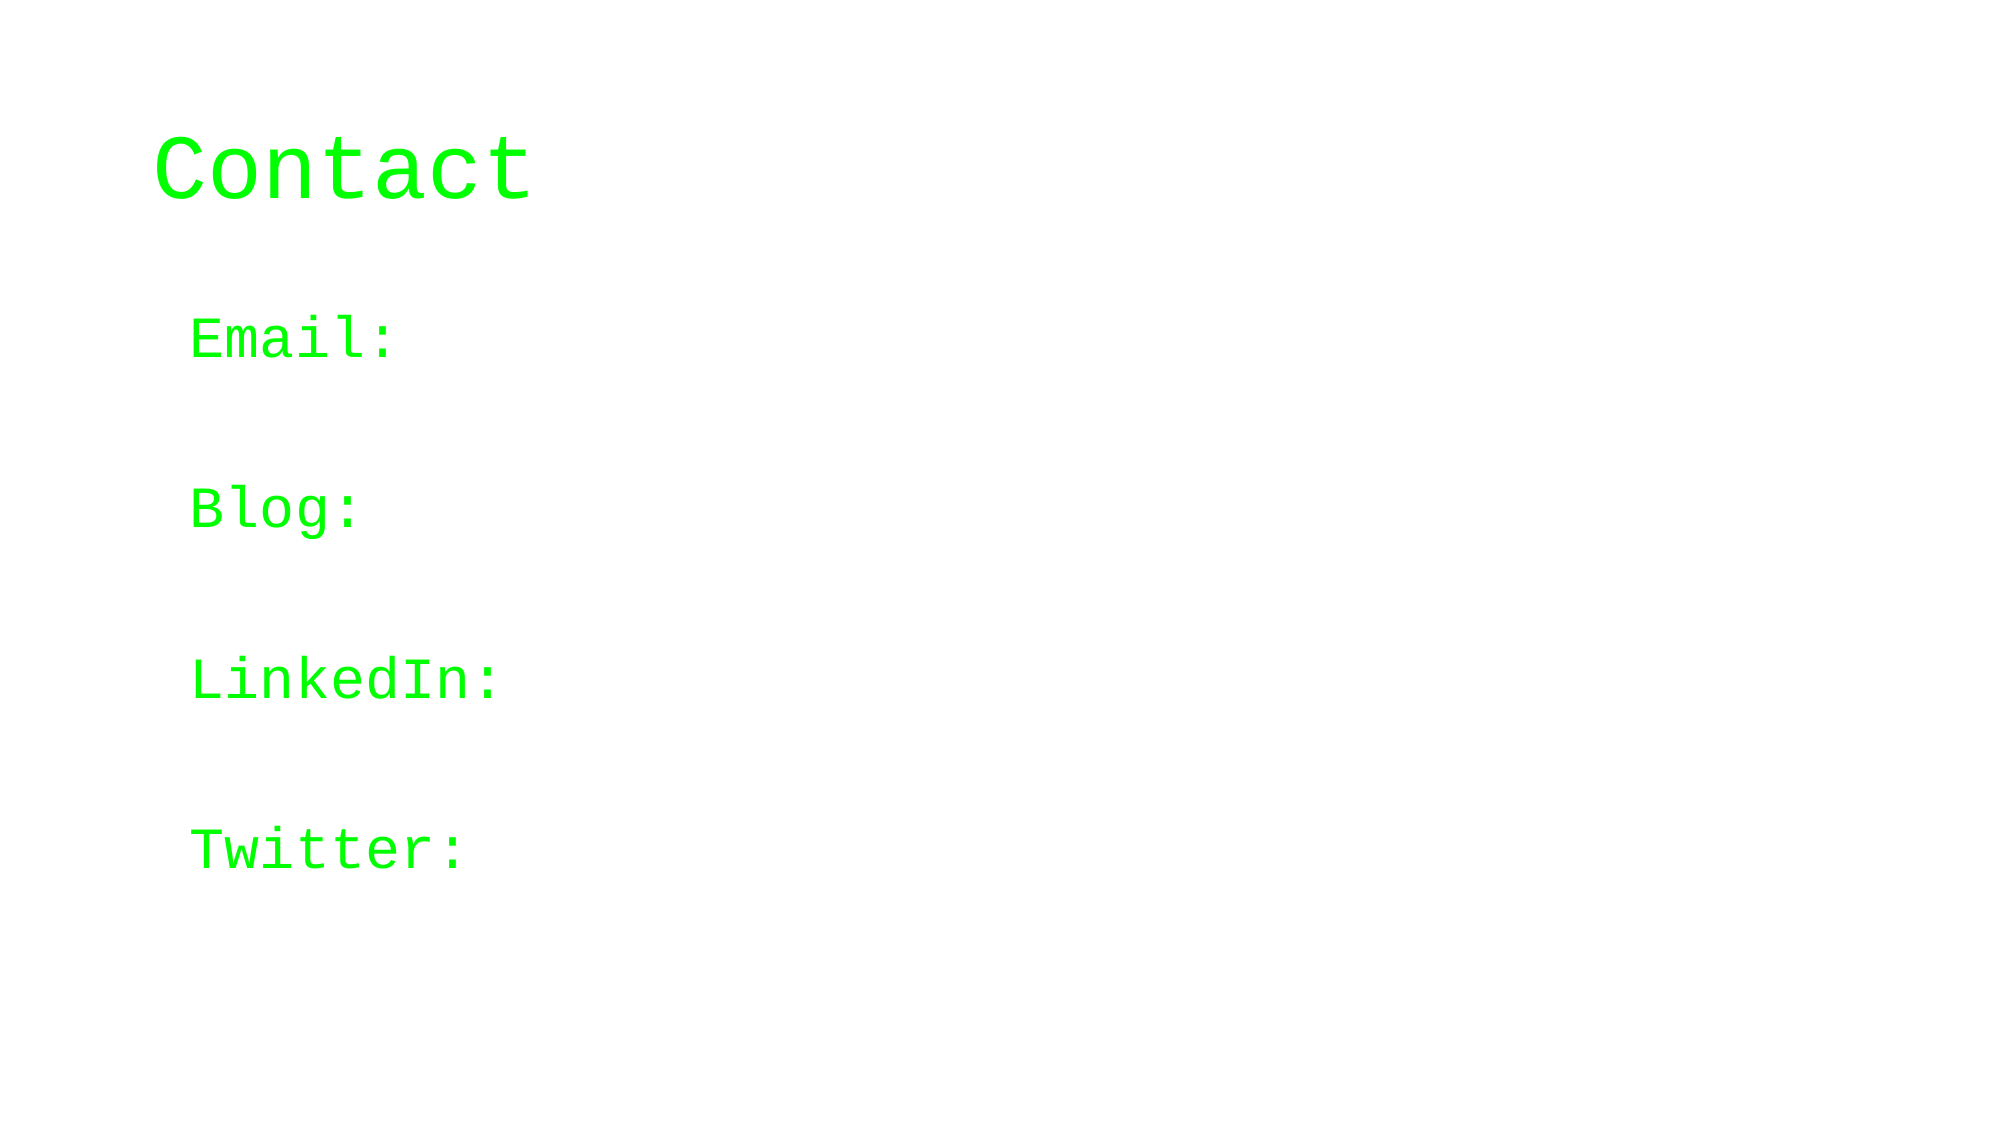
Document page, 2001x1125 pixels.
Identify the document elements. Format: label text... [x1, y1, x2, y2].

list Email: Blog: LinkedIn: Twitter: [137, 299, 1984, 1014]
title Contact [137, 59, 1863, 278]
